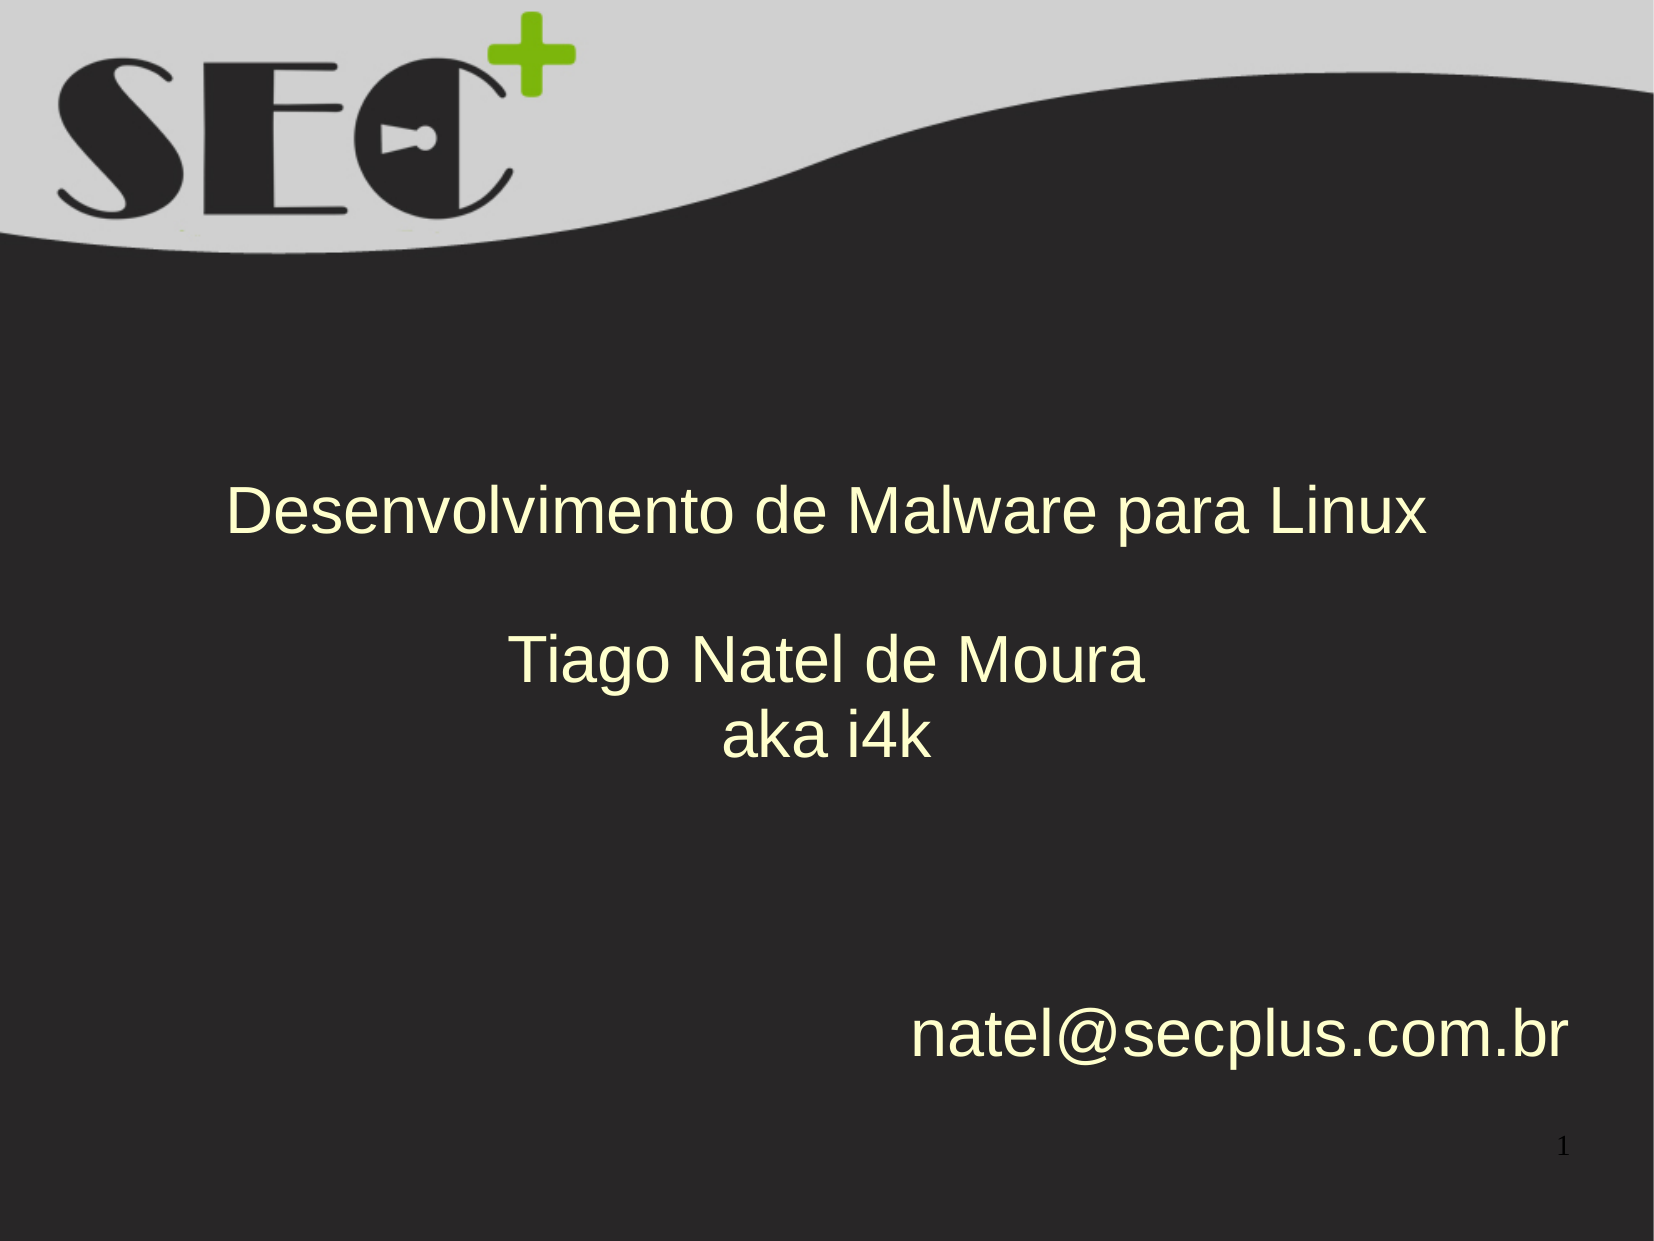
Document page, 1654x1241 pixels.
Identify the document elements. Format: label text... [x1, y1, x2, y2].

picture [0, 0, 1654, 1241]
subtitle Desenvolvimento de Malware para Linux Tiago Natel de Moura aka i4k natel@secplus.com.br [82, 435, 1571, 1109]
